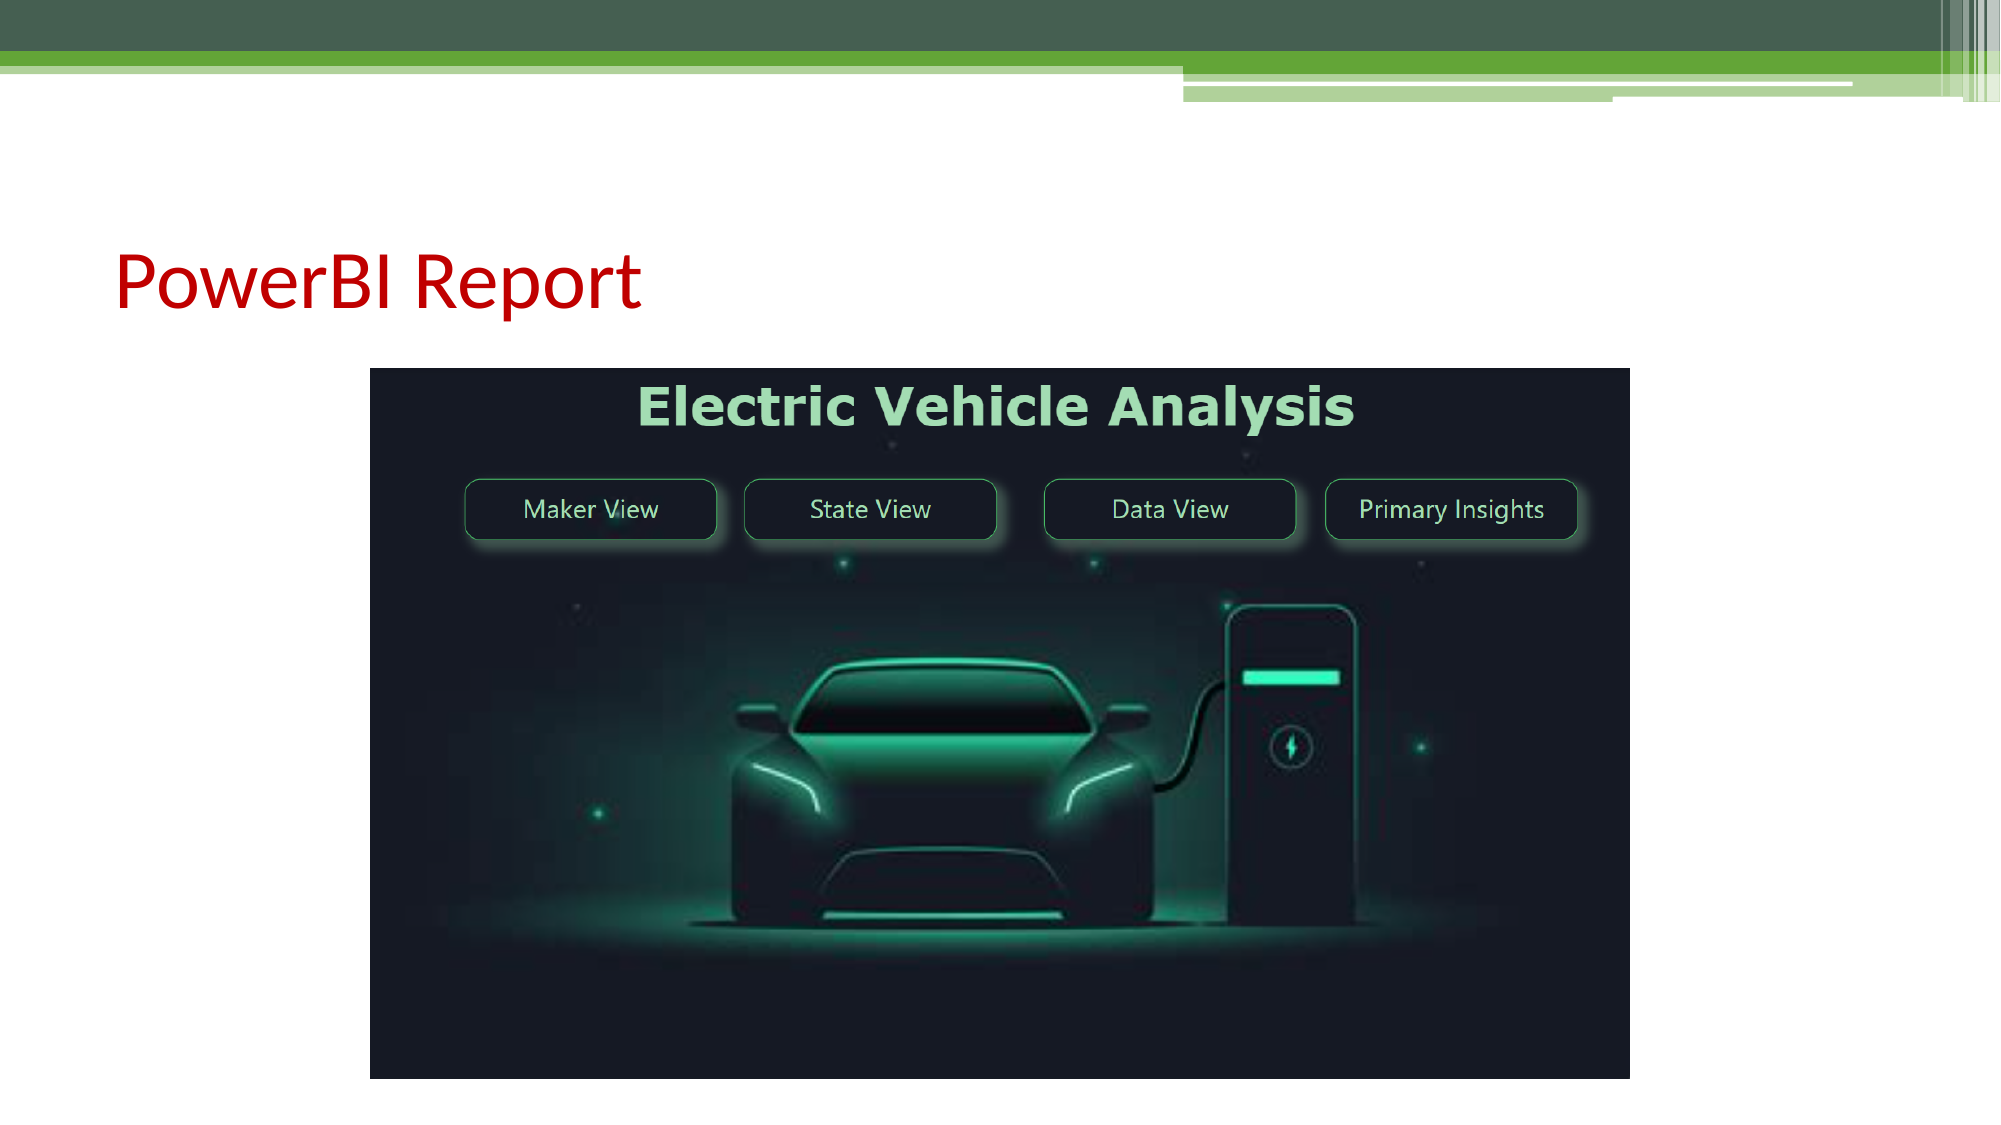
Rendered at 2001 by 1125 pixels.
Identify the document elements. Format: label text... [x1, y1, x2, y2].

title PowerBI Report [99, 187, 1900, 363]
picture [370, 369, 1630, 1079]
